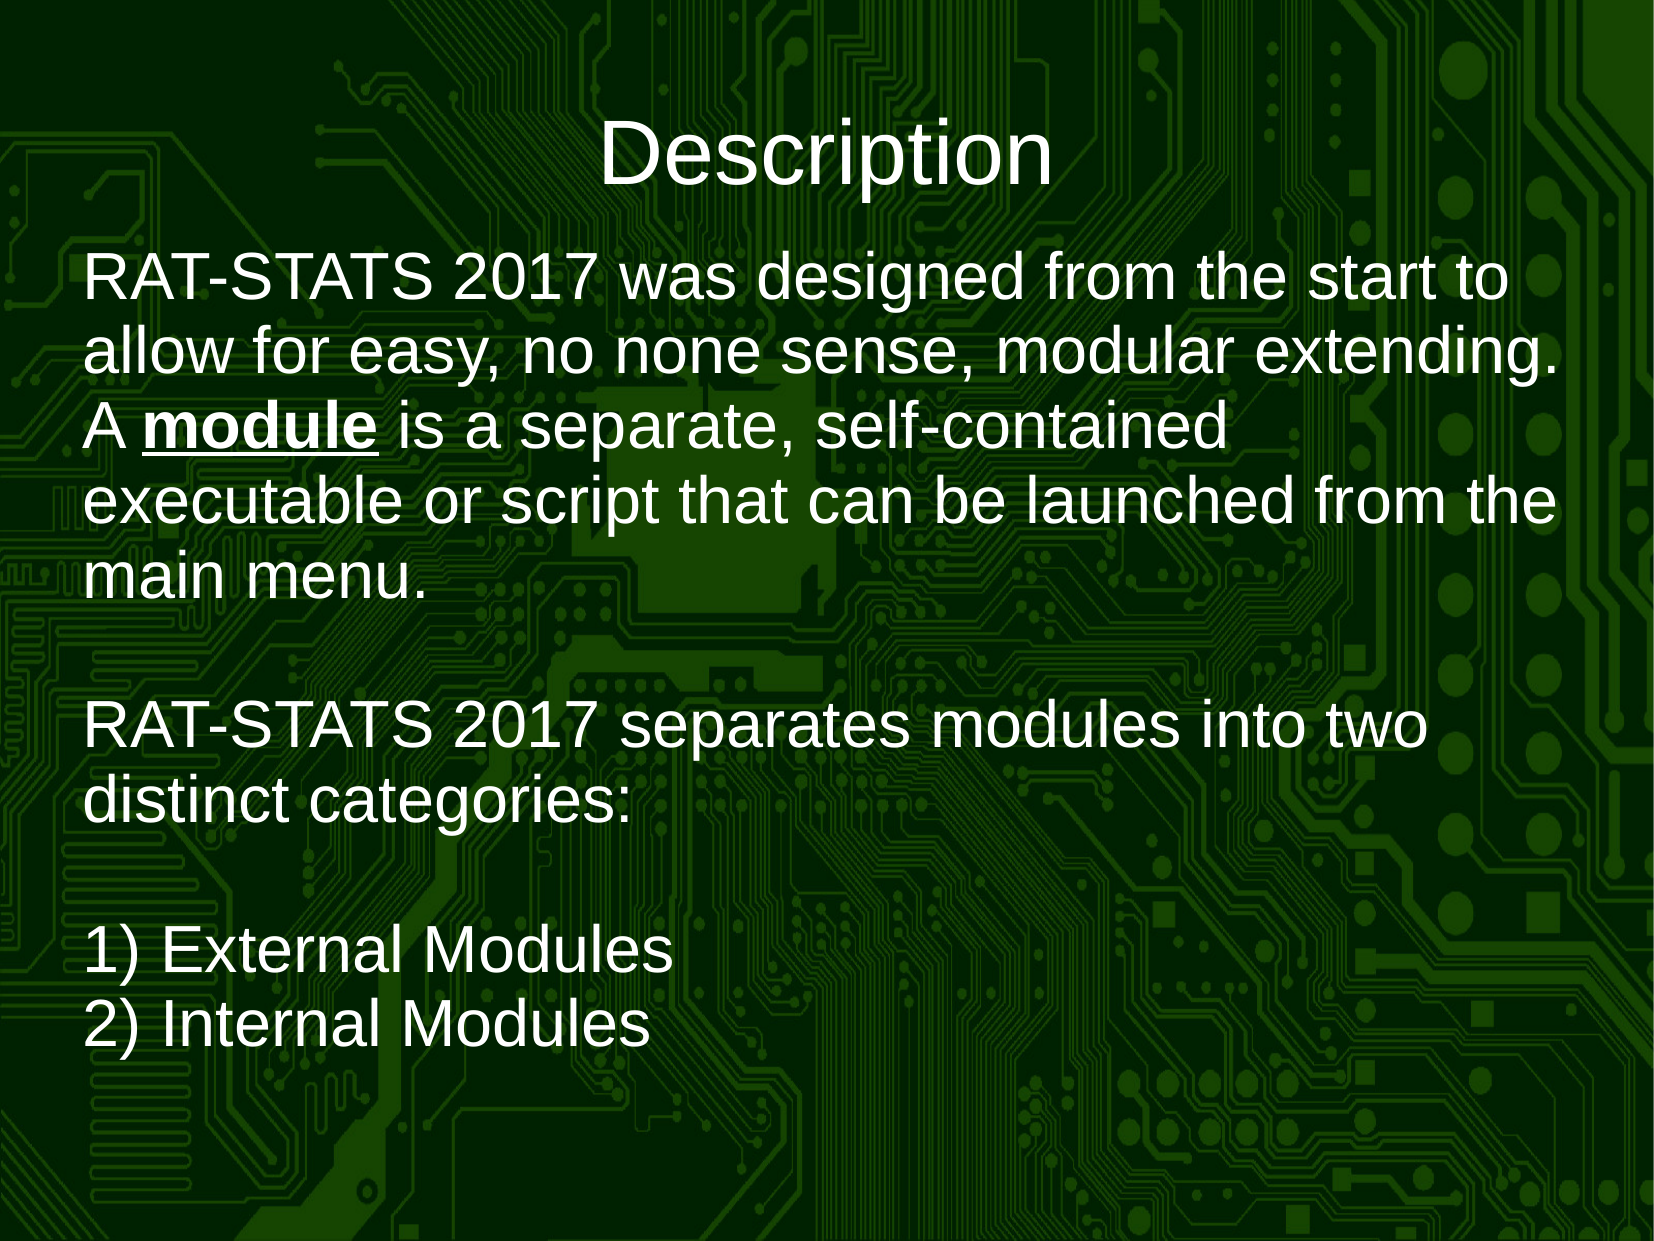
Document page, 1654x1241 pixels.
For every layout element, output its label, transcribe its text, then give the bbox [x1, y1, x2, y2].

subtitle RAT-STATS 2017 was designed from the start to allow for easy, no none sense, modular extending. A module is a separate, self-contained executable or script that can be launched from the main menu. RAT-STATS 2017 separates modules into two distinct categories: 1) External Modules 2) Internal Modules [82, 238, 1571, 1062]
picture [0, 0, 1654, 1241]
title Description [82, 49, 1571, 238]
